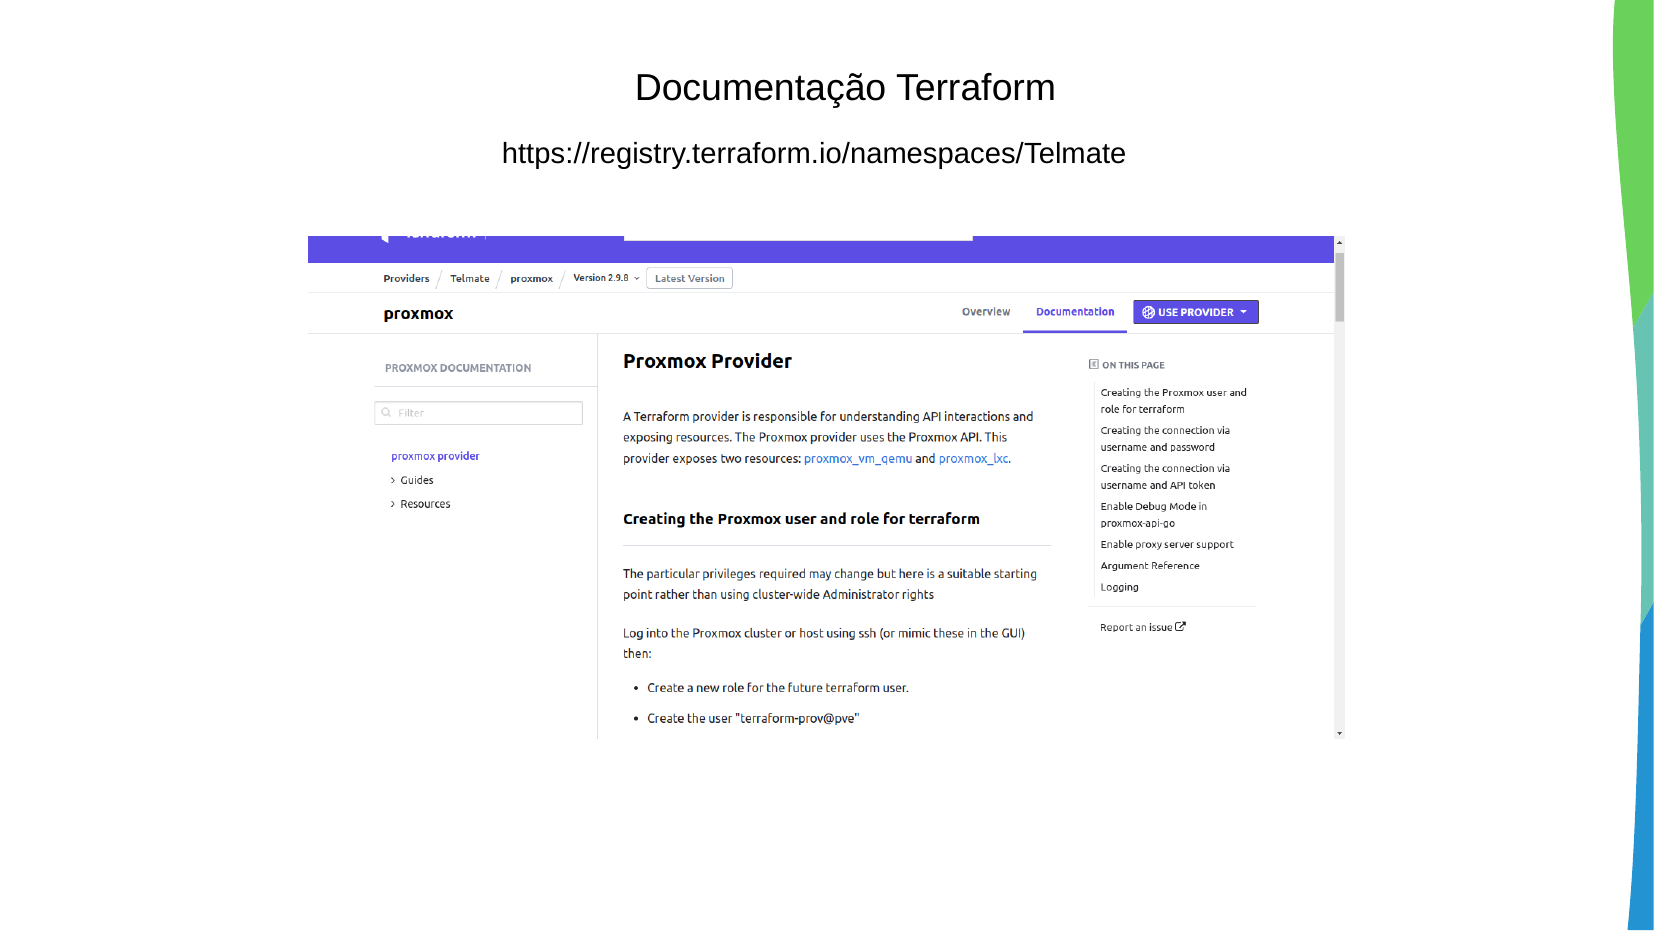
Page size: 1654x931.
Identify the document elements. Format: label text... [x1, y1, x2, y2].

text_box https://registry.terraform.io/namespaces/Telmate [487, 129, 1167, 178]
picture [308, 236, 1345, 739]
text_box Documentação Terraform [620, 59, 1093, 119]
